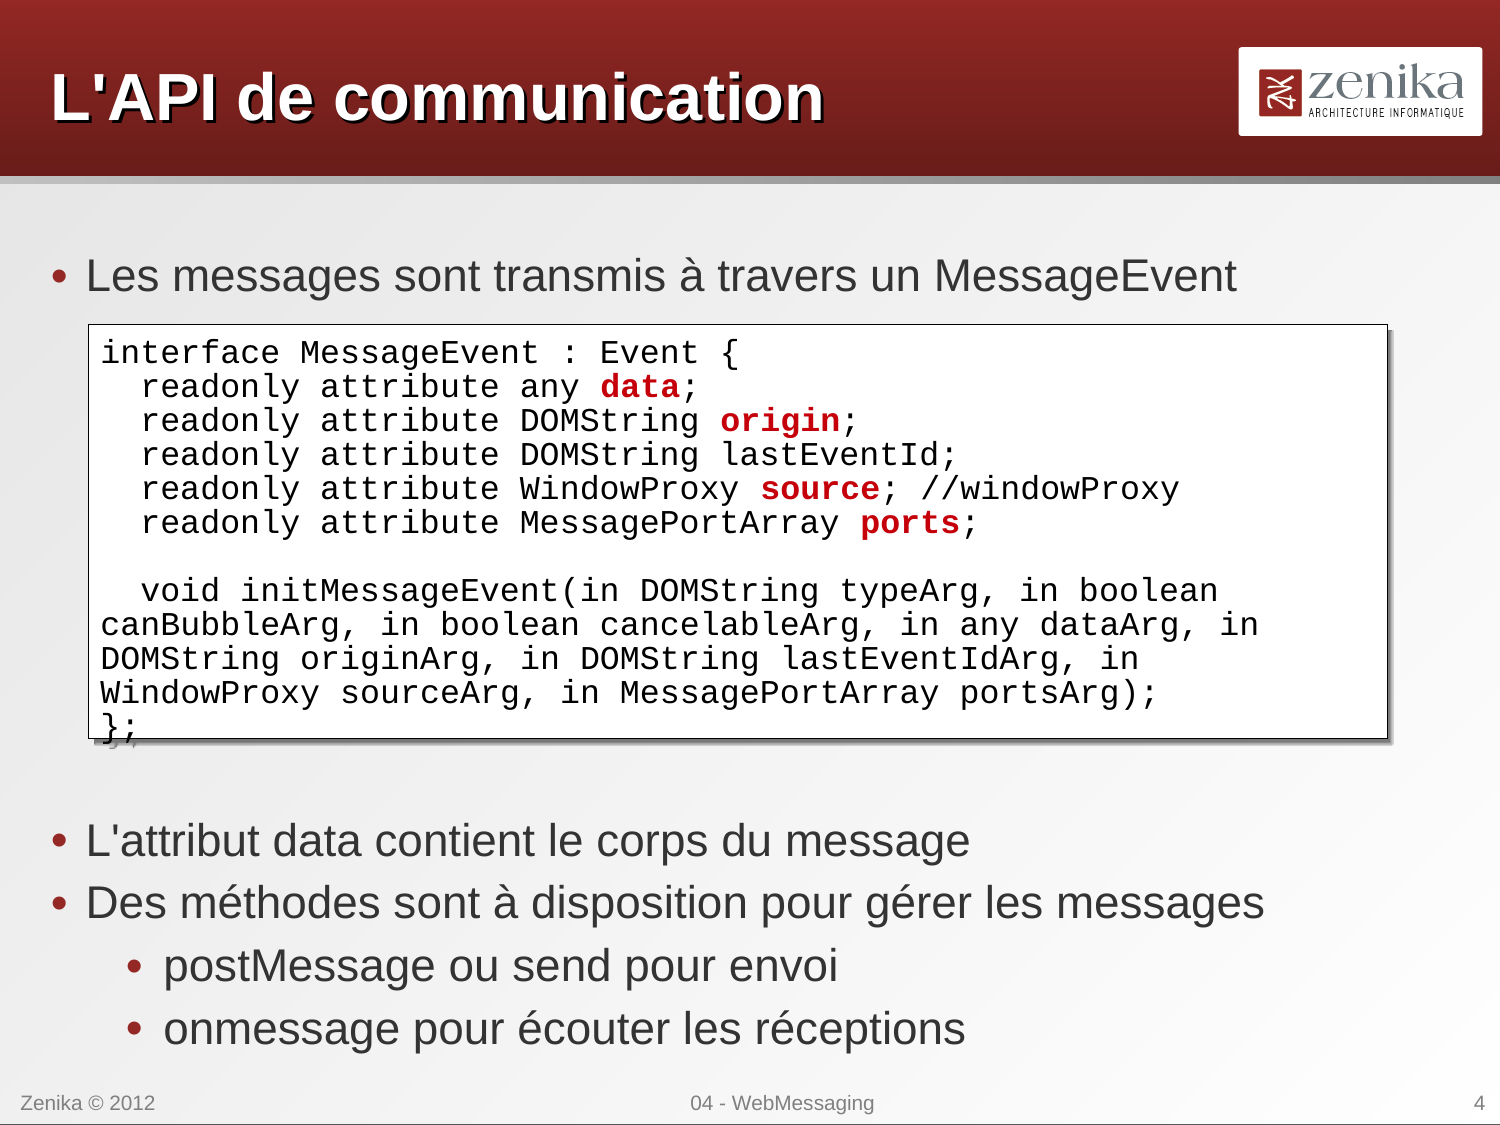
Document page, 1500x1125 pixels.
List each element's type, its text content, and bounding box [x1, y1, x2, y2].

list Les messages sont transmis à travers un MessageEvent L'attribut data contient le corps du message Des méthodes sont à disposition pour gérer les messages postMessage ou send pour envoi onmessage pour écouter les réceptions [50, 249, 1435, 1120]
title L'API de communication [50, 15, 1206, 180]
picture [1257, 58, 1464, 125]
text_box interface MessageEvent : Event { readonly attribute any data; readonly attribute DOMString origin; readonly attribute DOMString lastEventId; readonly attribute WindowProxy source; //windowProxy readonly attribute MessagePortArray ports; void initMessageEvent(in DOMString typeArg, in boolean canBubbleArg, in boolean cancelableArg, in any dataArg, in DOMString originArg, in DOMString lastEventIdArg, in WindowProxy sourceArg, in MessagePortArray portsArg); }; [88, 324, 1388, 739]
